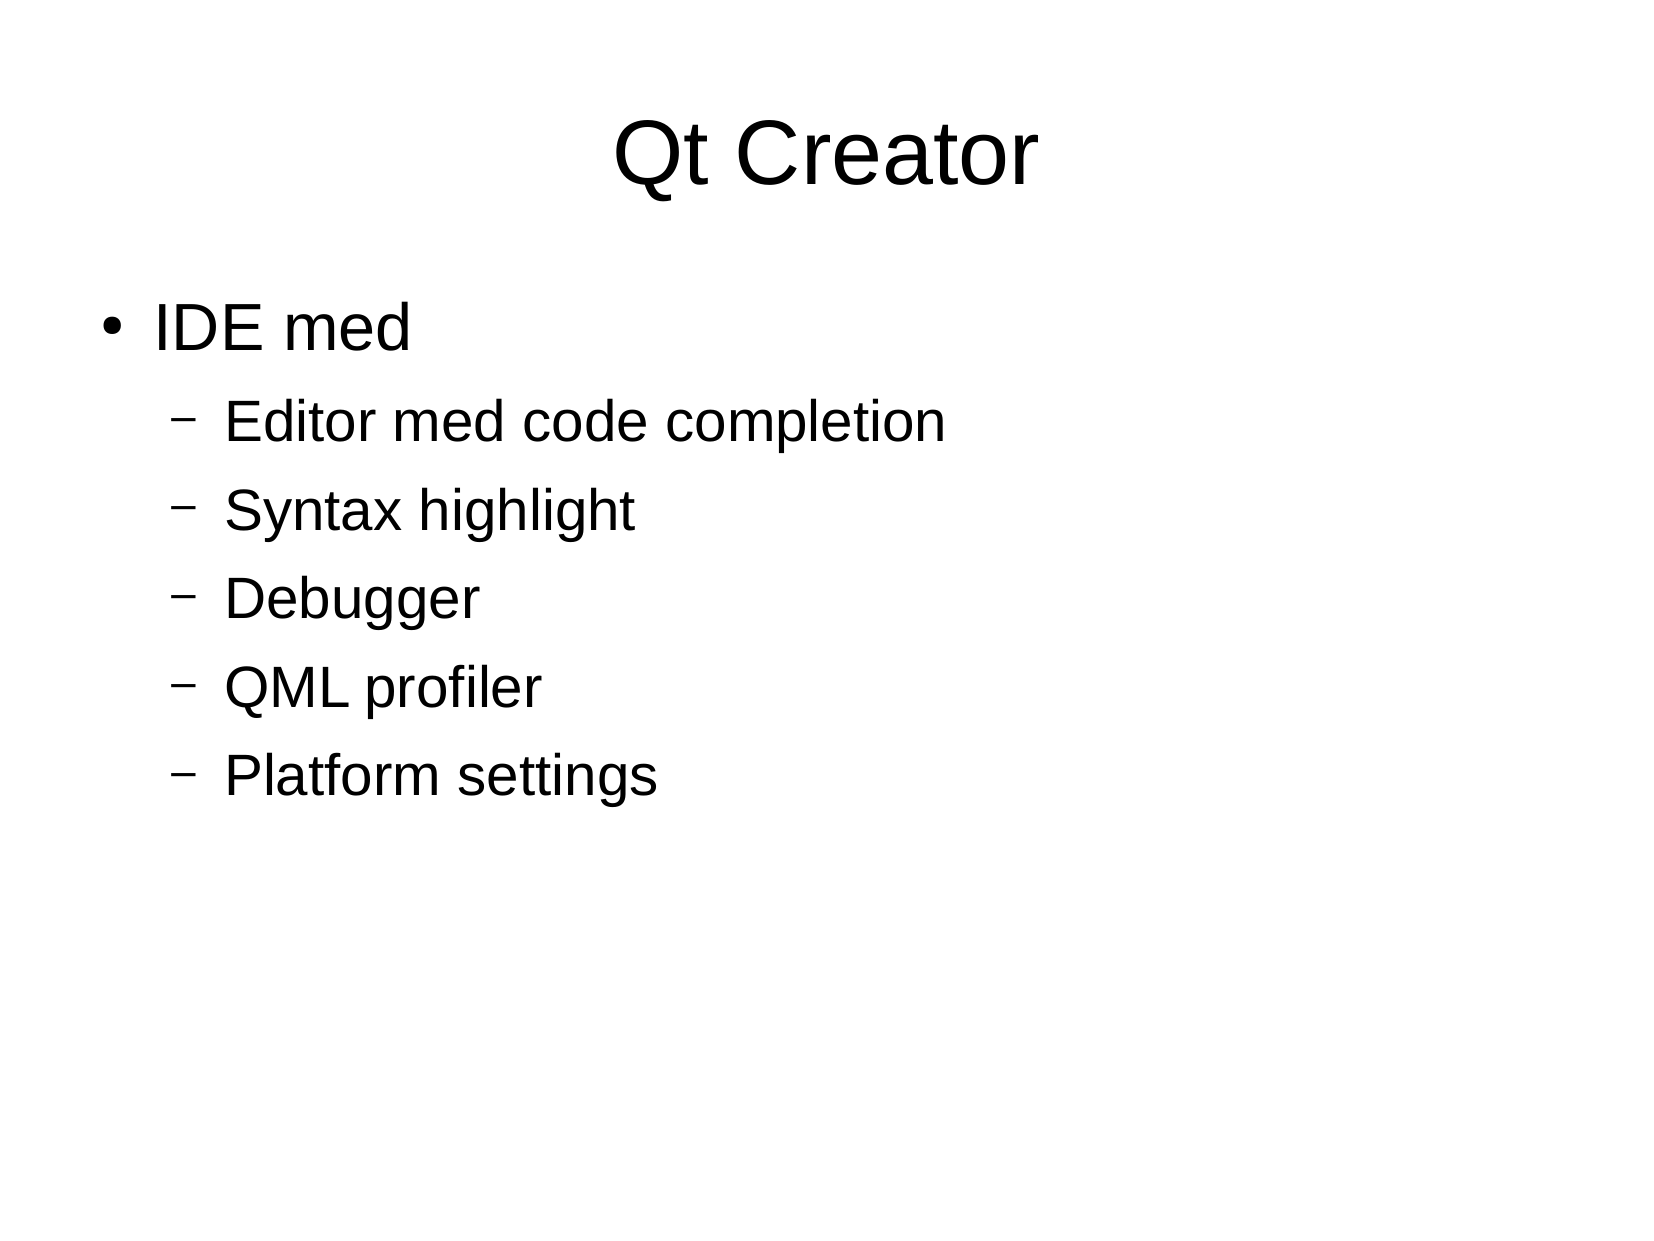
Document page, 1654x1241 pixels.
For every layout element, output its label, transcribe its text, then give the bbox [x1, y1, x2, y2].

list IDE med Editor med code completion Syntax highlight Debugger QML profiler Platform settings [82, 290, 1571, 1010]
title Qt Creator [82, 49, 1571, 257]
